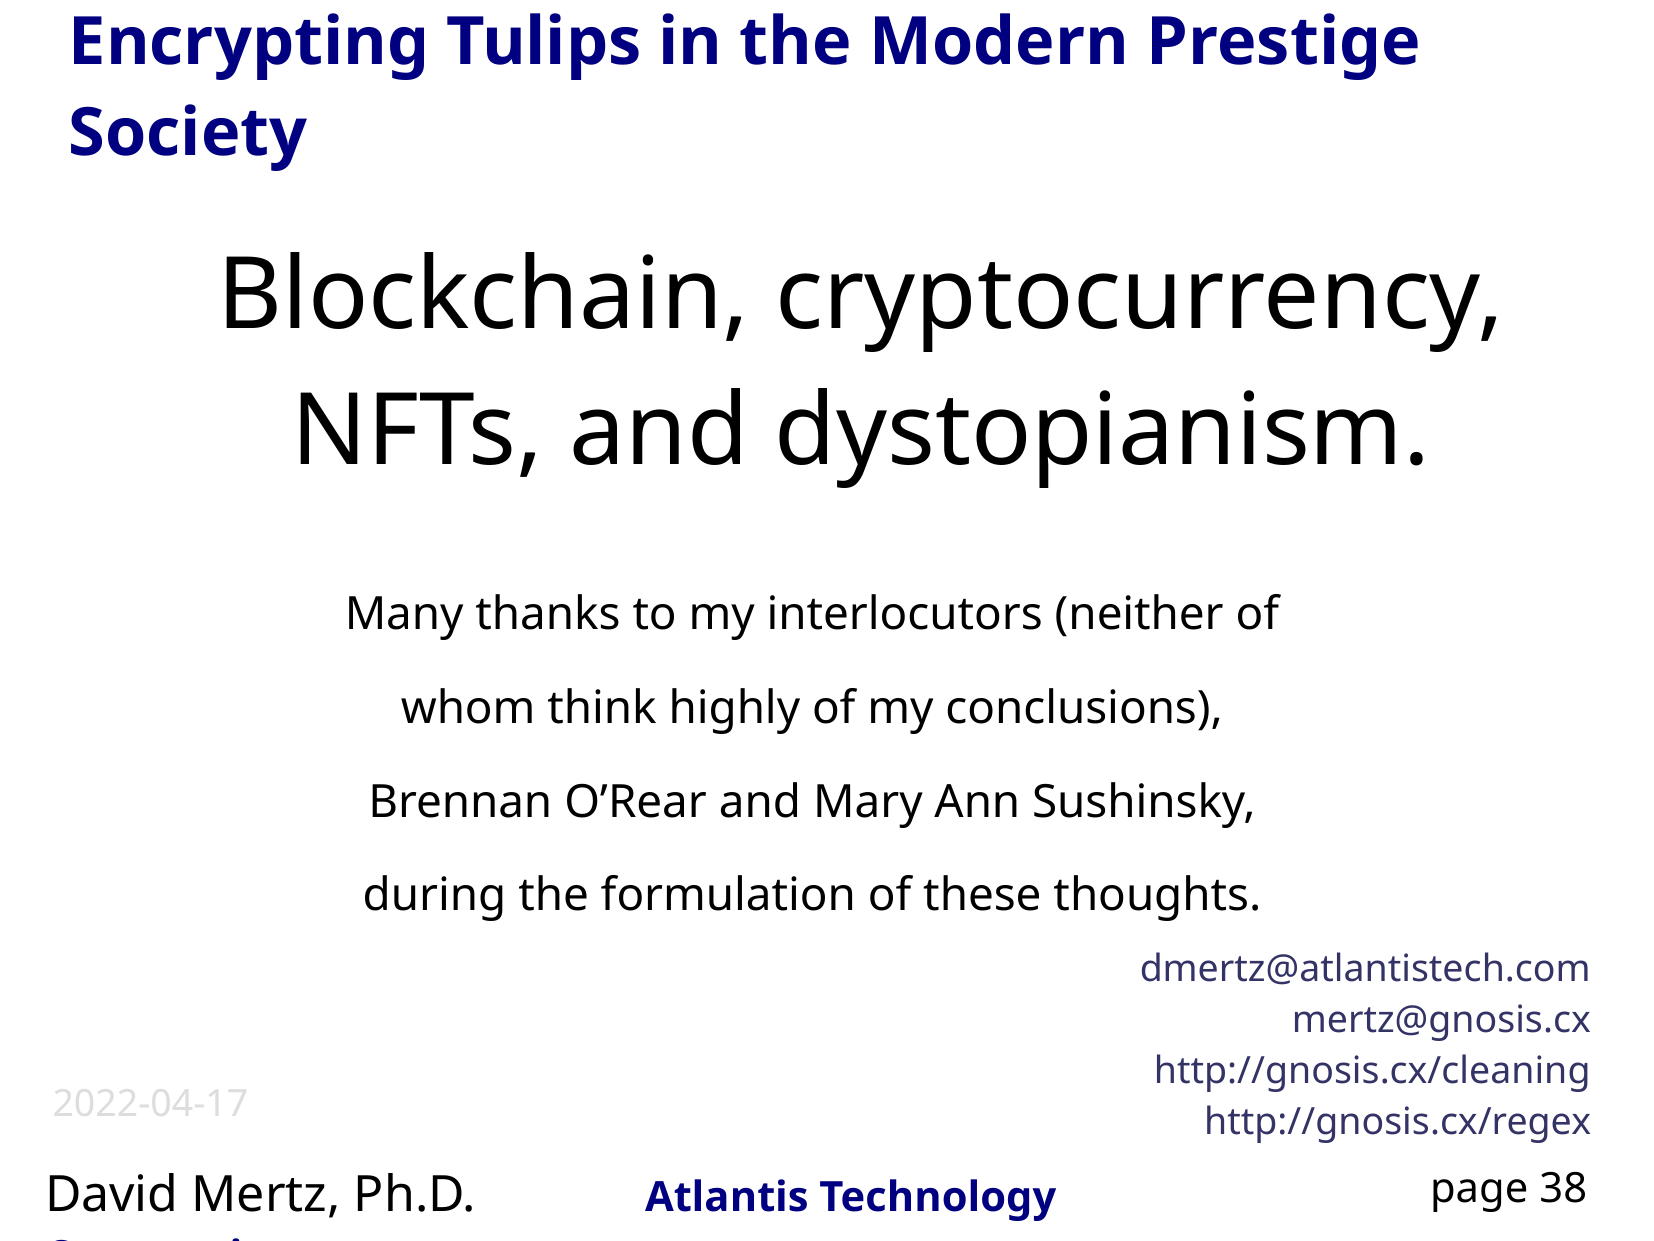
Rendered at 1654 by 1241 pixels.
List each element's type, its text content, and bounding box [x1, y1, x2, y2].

text_box 2022-04-17 [37, 1069, 247, 1130]
text_box dmertz@atlantistech.com mertz@gnosis.cx http://gnosis.cx/cleaning http://gnosis.cx/regex [1125, 934, 1609, 1133]
text_box Many thanks to my interlocutors (neither of whom think highly of my conclusions), Brennan O’Rear and Mary Ann Sushinsky, during the formulation of these thoughts. [330, 541, 1366, 796]
list Blockchain, cryptocurrency, NFTs, and dystopianism. [60, 221, 1588, 502]
